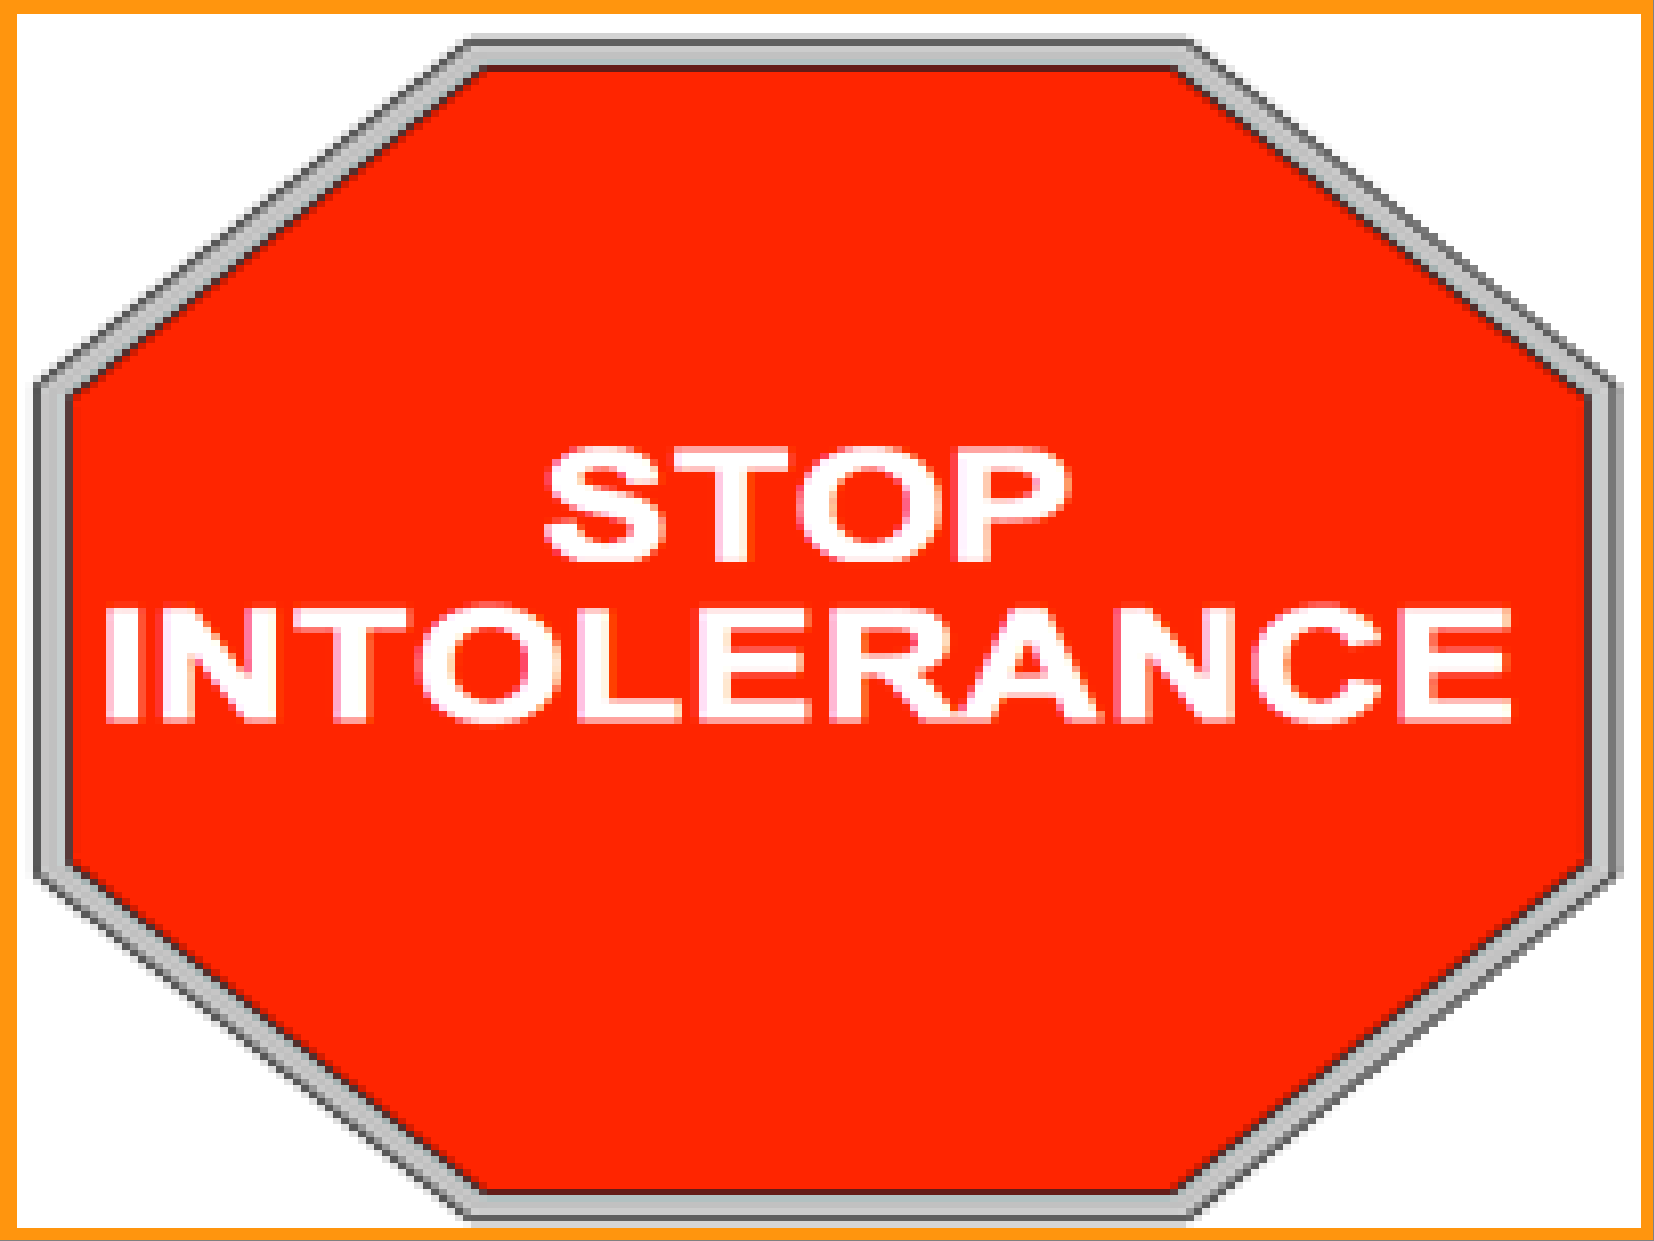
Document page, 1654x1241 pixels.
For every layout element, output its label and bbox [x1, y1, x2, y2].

text_box [0, 0, 1654, 1241]
picture [17, 14, 1641, 1228]
